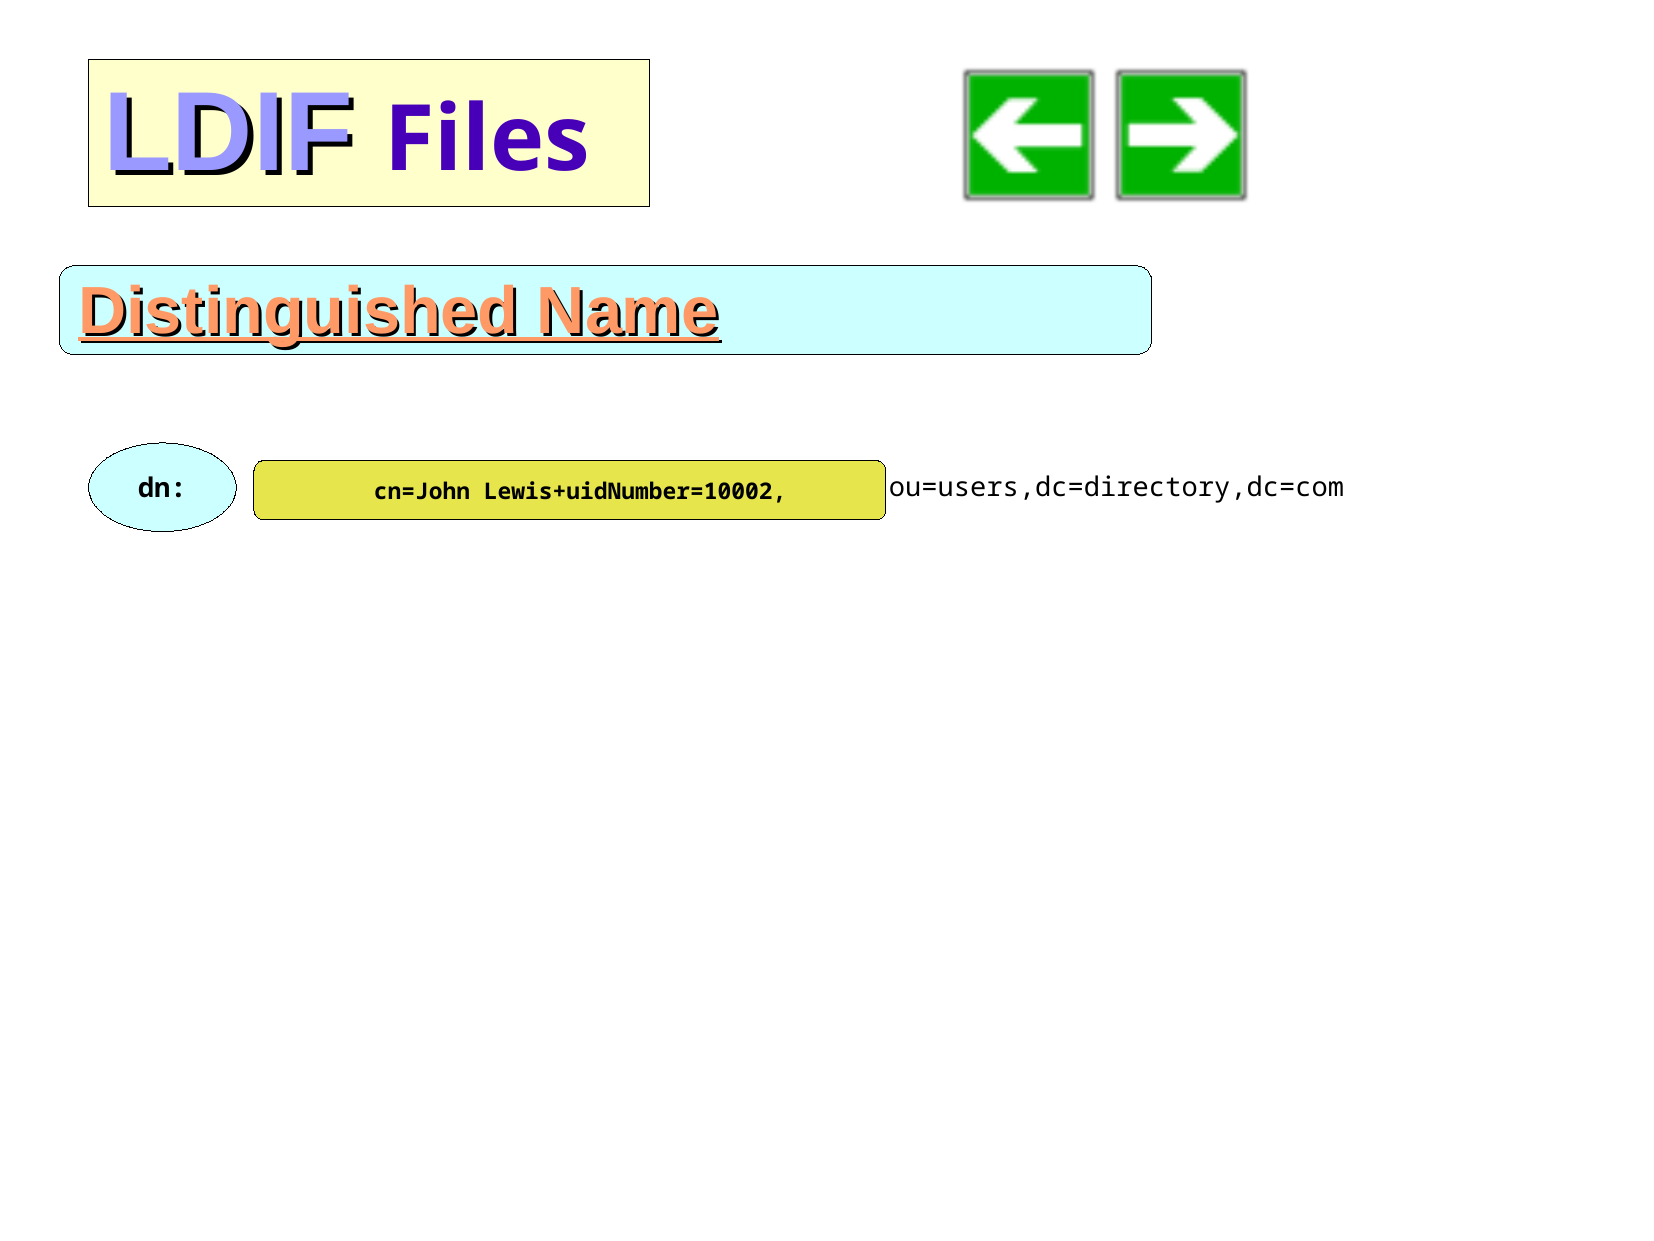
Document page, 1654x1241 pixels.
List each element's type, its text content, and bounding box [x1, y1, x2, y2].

picture [1108, 62, 1257, 211]
text_box LDIF Files [88, 59, 650, 207]
picture [956, 62, 1105, 211]
text_box ou=users,dc=directory,dc=com [874, 460, 1506, 509]
text_box dn: [88, 442, 237, 532]
text_box cn=John Lewis+uidNumber=10002, [253, 460, 886, 520]
text_box Distinguished Name [59, 265, 1152, 355]
